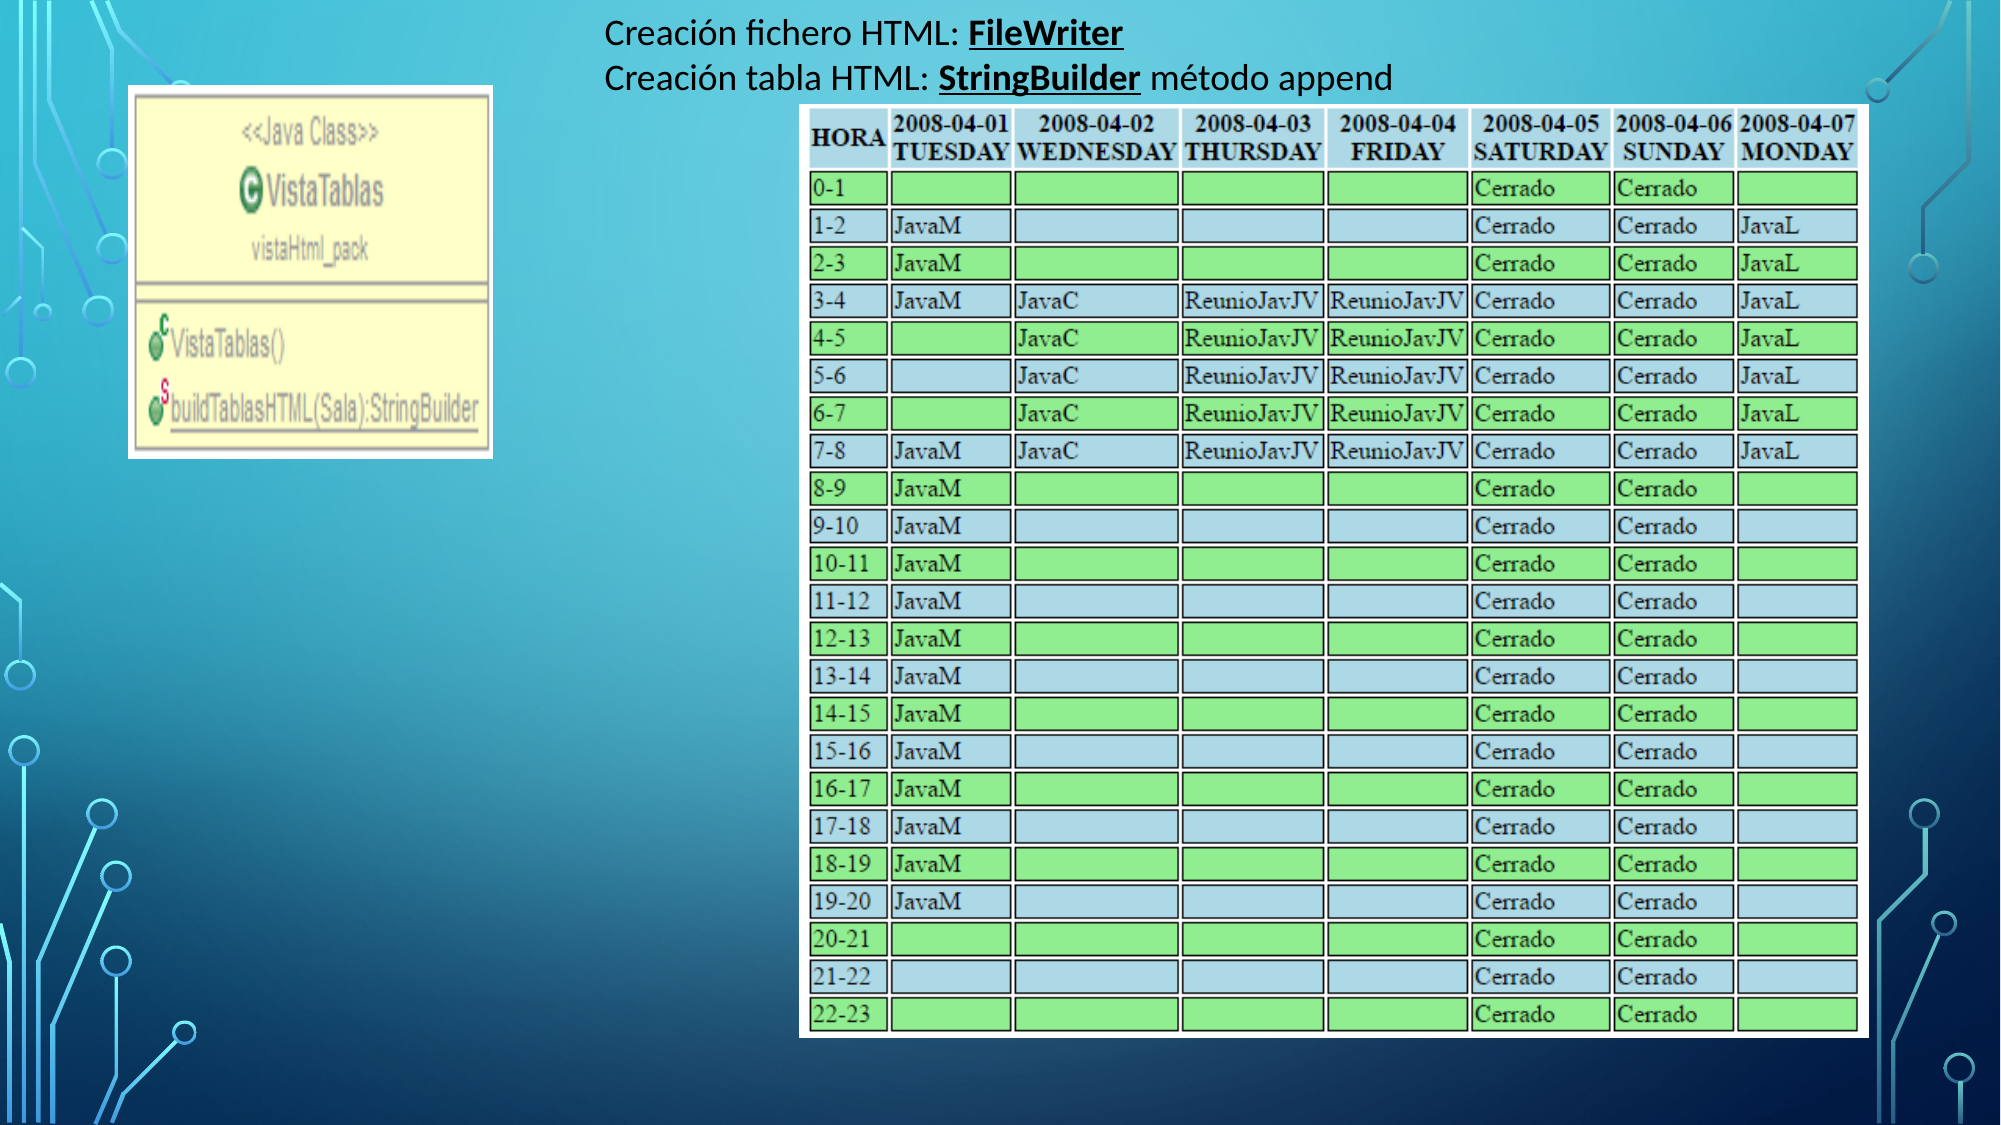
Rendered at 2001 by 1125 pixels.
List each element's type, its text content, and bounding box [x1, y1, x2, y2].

picture [799, 104, 1869, 1038]
text_box Creación fichero HTML: FileWriter Creación tabla HTML: StringBuilder método append [590, 0, 1590, 105]
picture [128, 85, 493, 459]
